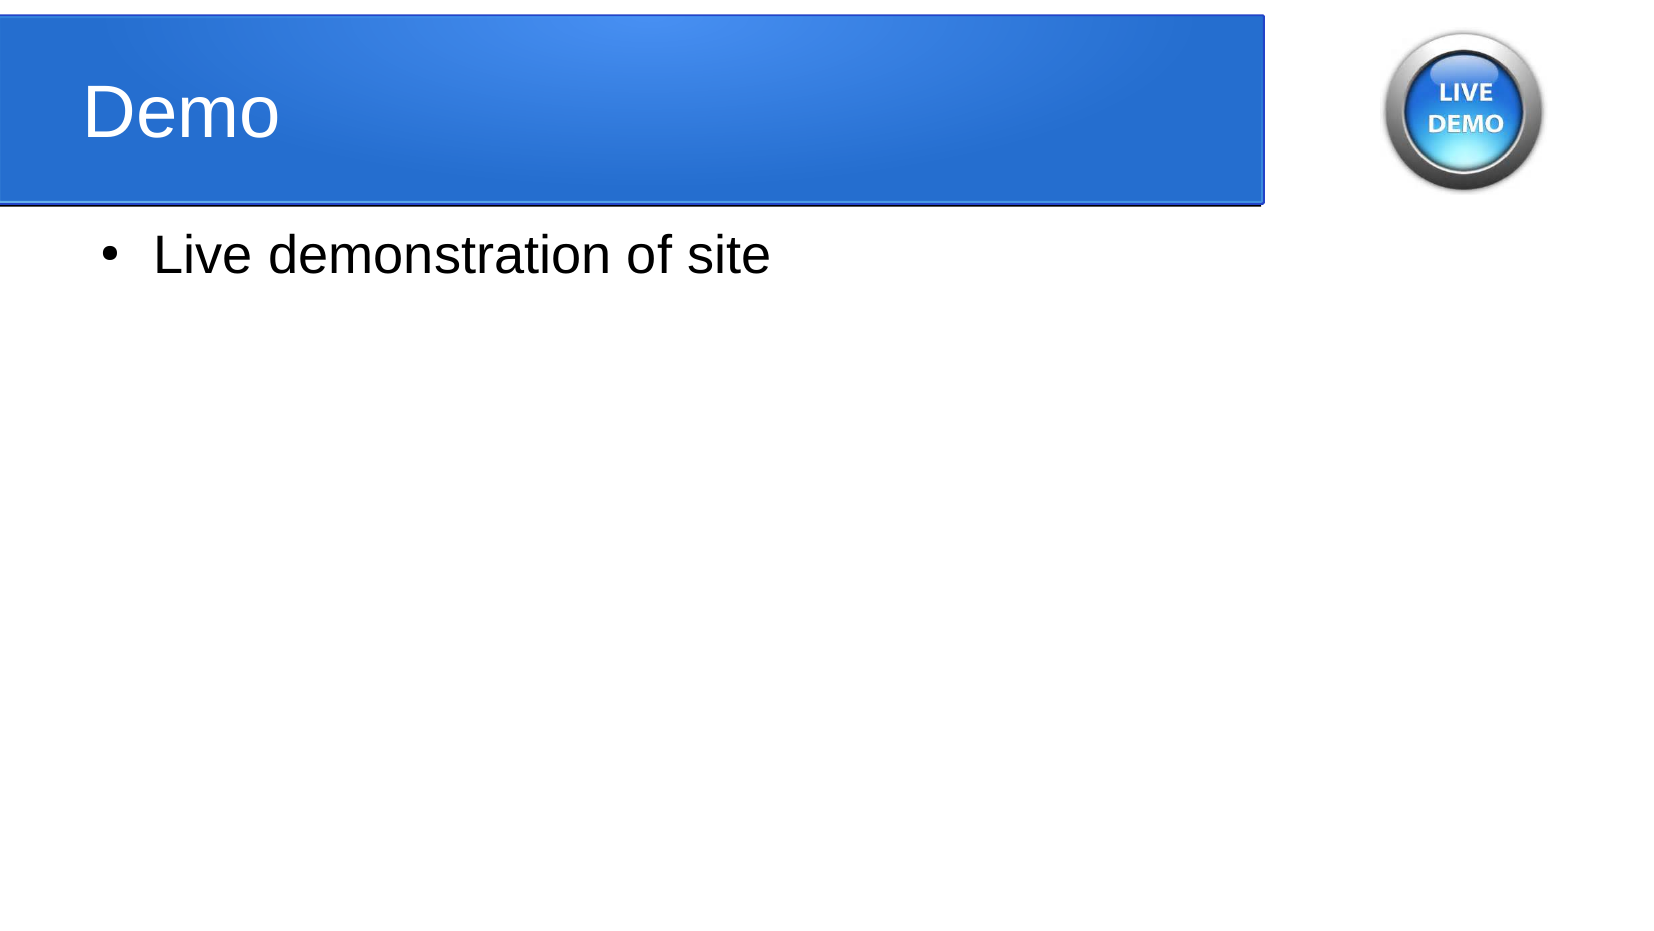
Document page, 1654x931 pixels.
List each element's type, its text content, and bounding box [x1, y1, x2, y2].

picture [1380, 27, 1548, 196]
title Demo [82, 35, 1235, 189]
list Live demonstration of site [82, 224, 1571, 764]
